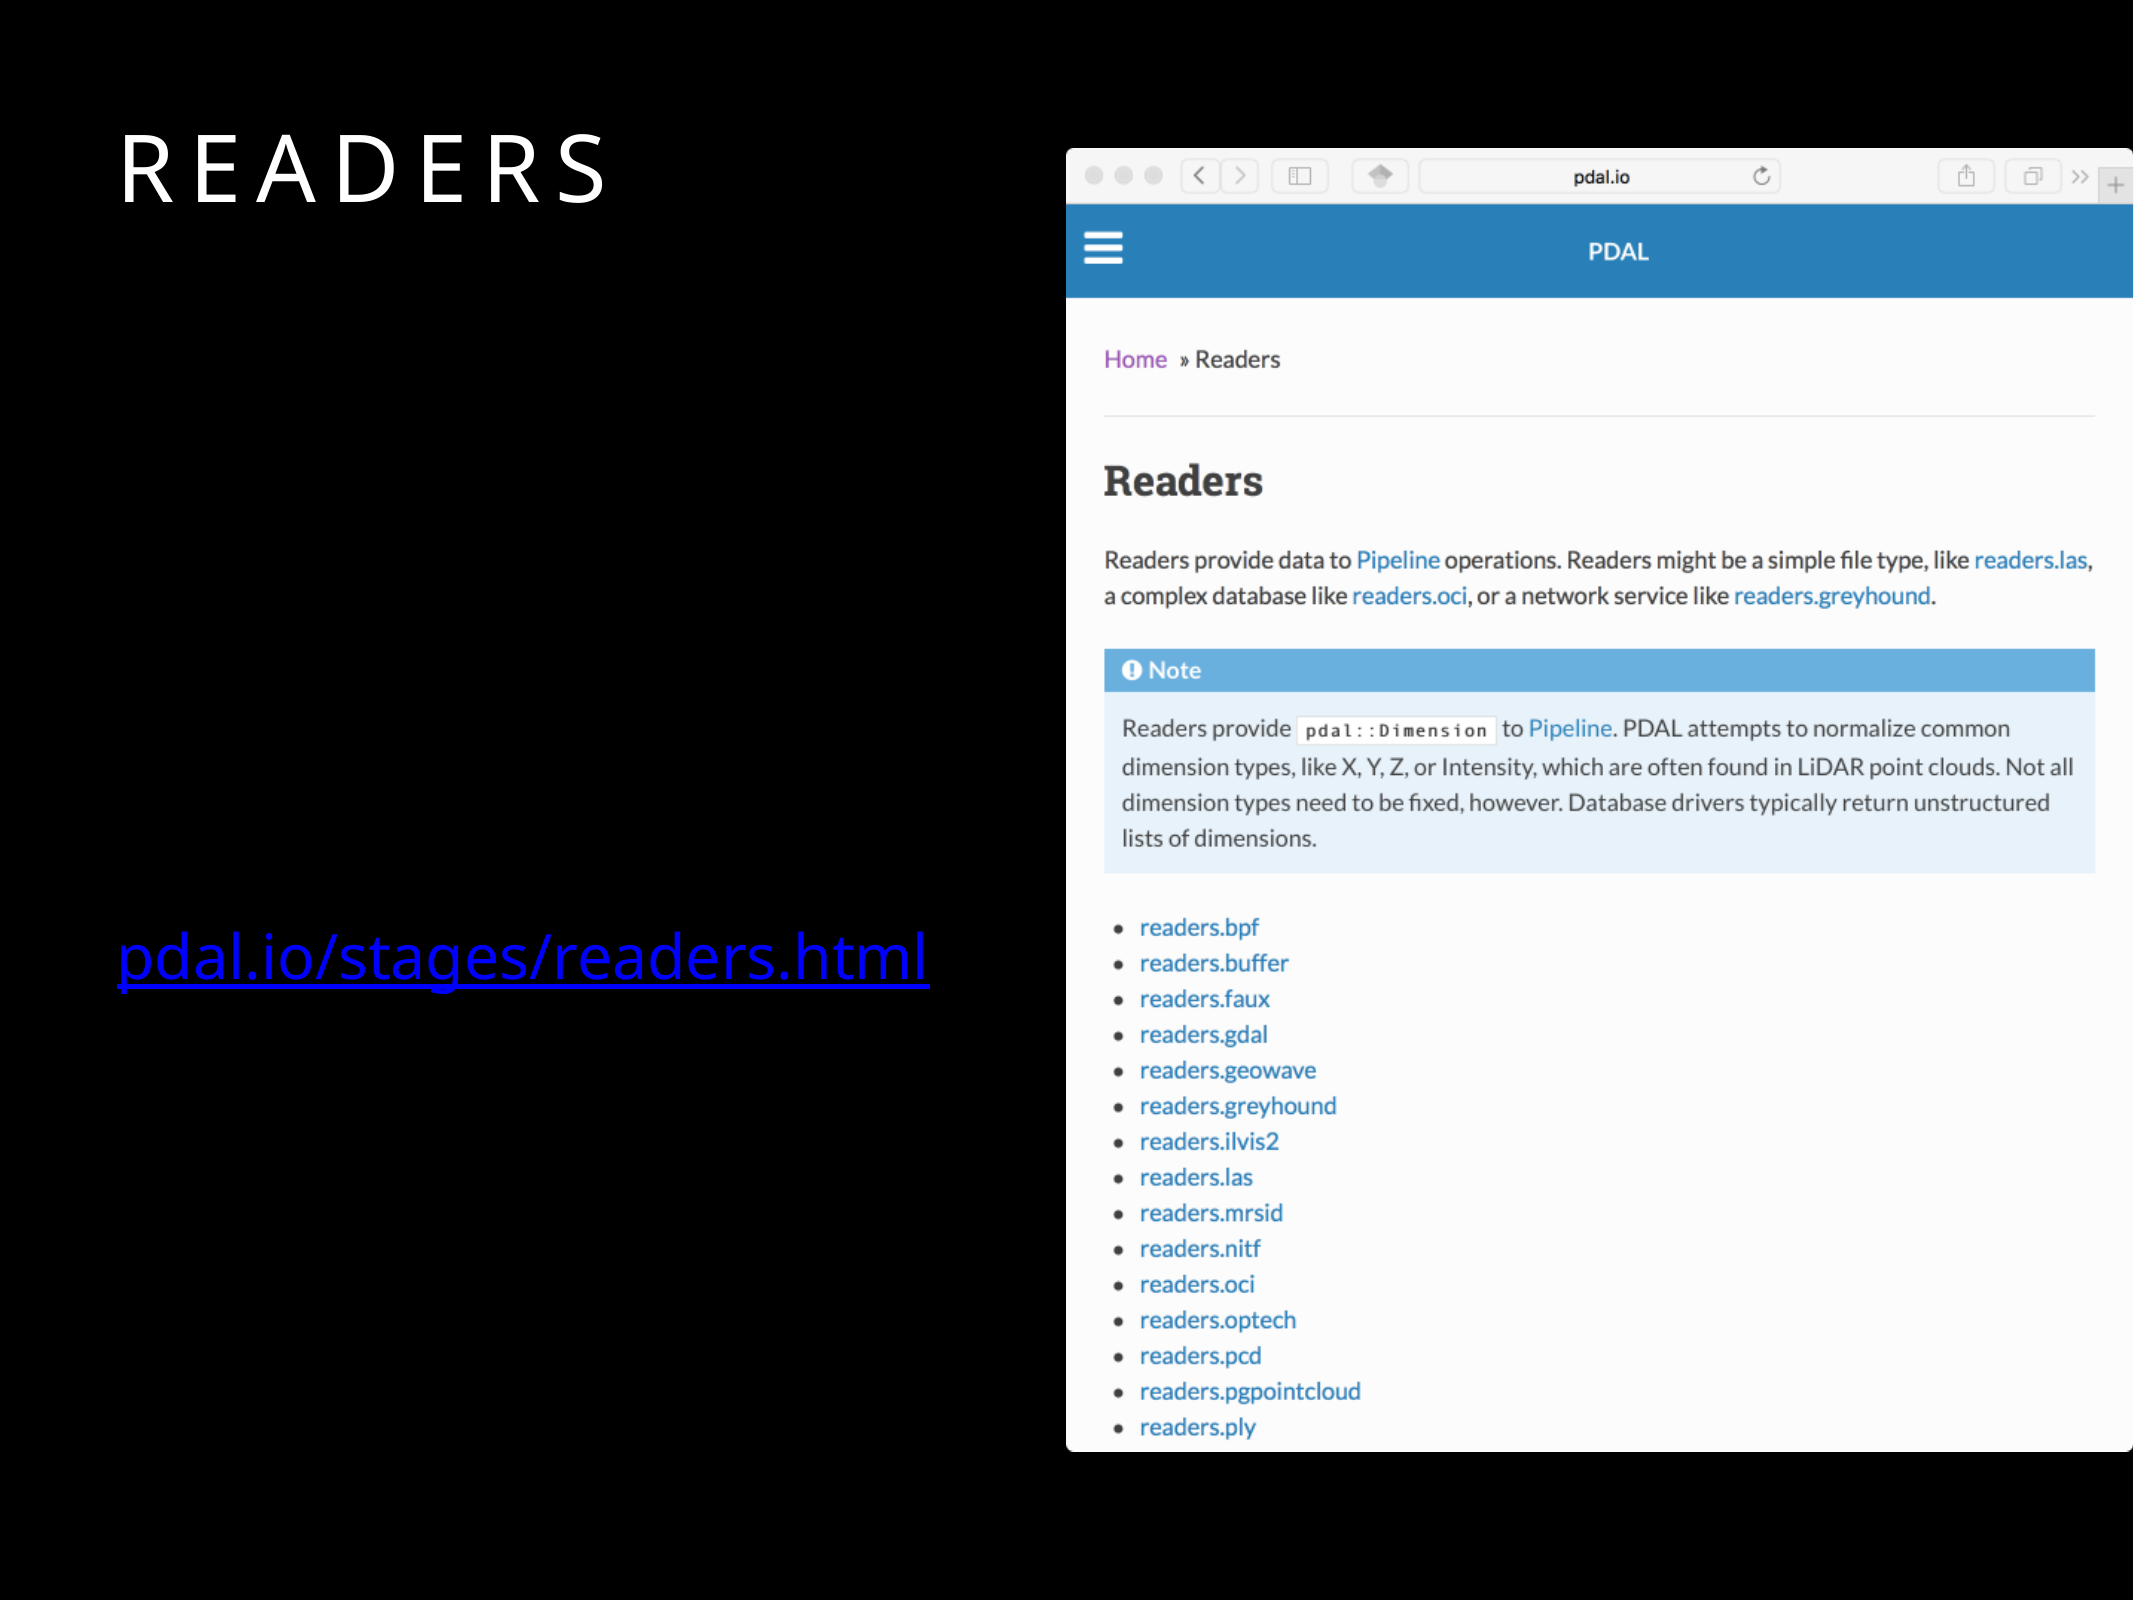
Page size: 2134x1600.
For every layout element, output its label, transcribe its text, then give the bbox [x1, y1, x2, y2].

title Readers [108, 99, 942, 405]
list pdal.io/stages/readers.html [108, 462, 1051, 1457]
picture [1066, 148, 2134, 1452]
